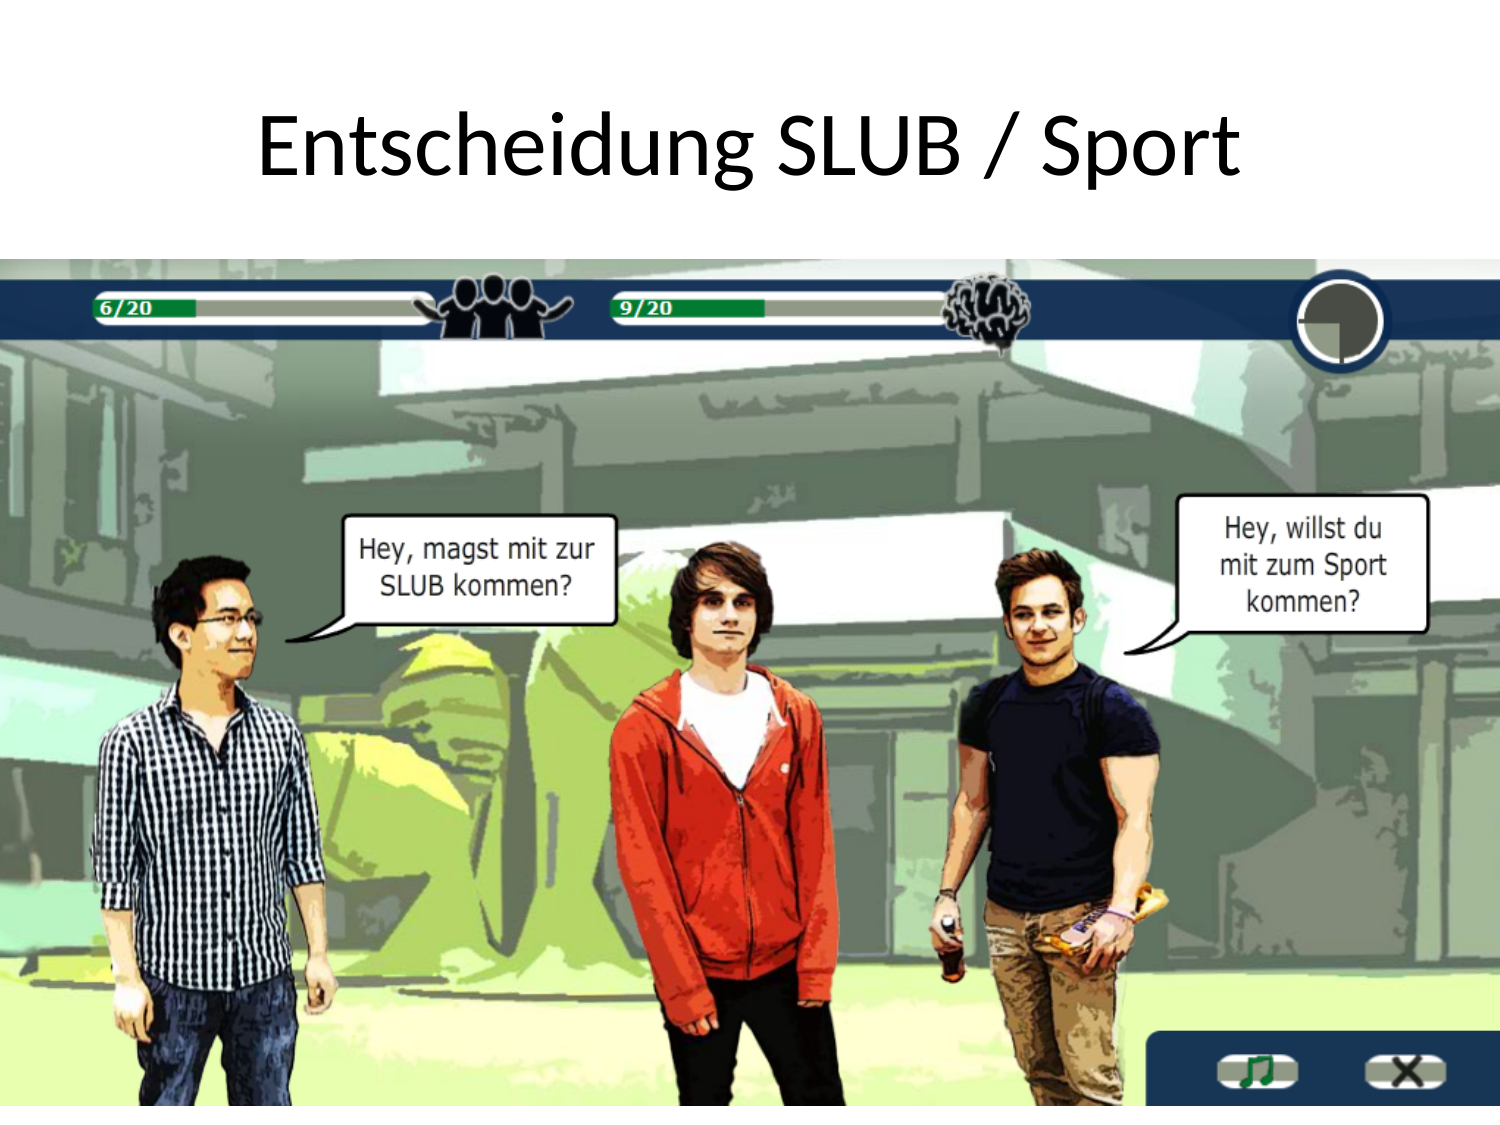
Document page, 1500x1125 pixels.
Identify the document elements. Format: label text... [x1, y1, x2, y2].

picture [0, 259, 1500, 1106]
title Entscheidung SLUB / Sport [75, 45, 1426, 233]
